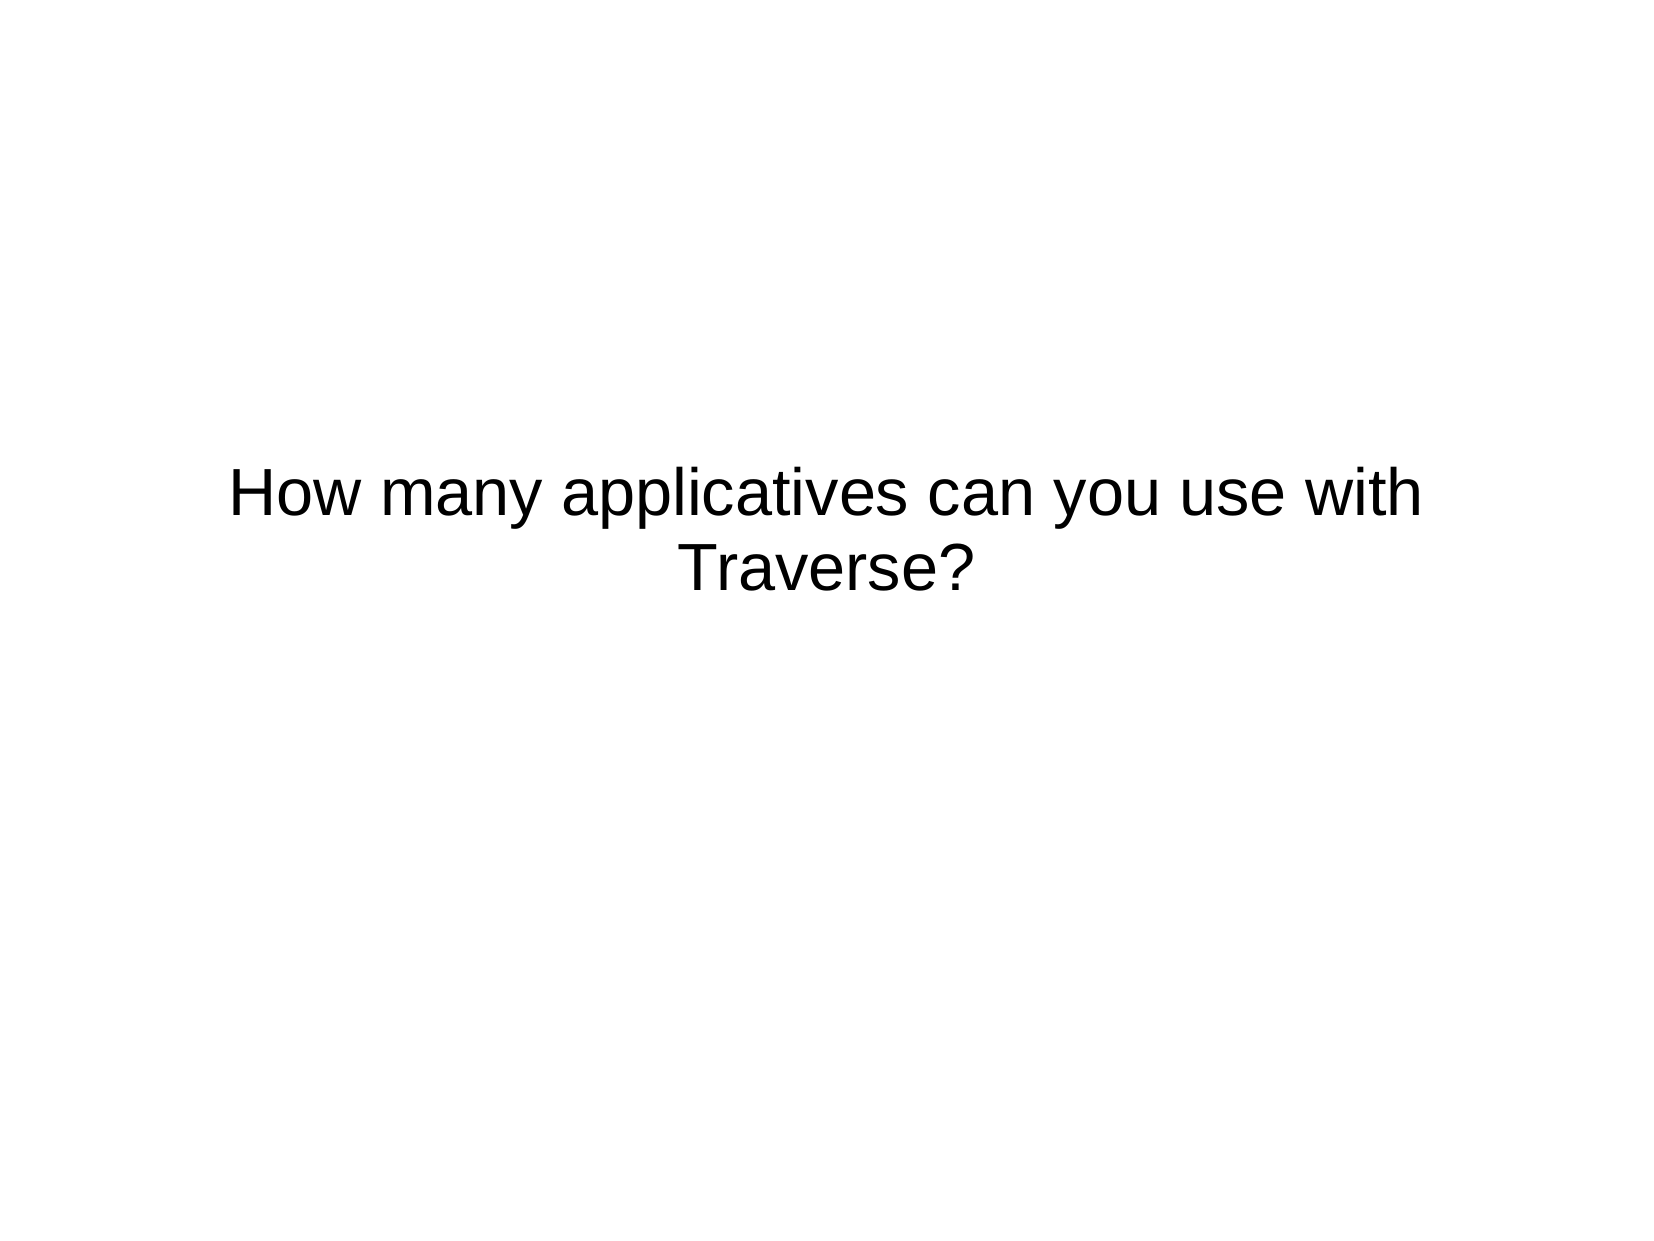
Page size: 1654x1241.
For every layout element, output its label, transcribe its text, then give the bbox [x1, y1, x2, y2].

subtitle How many applicatives can you use with Traverse? [82, 49, 1571, 1010]
